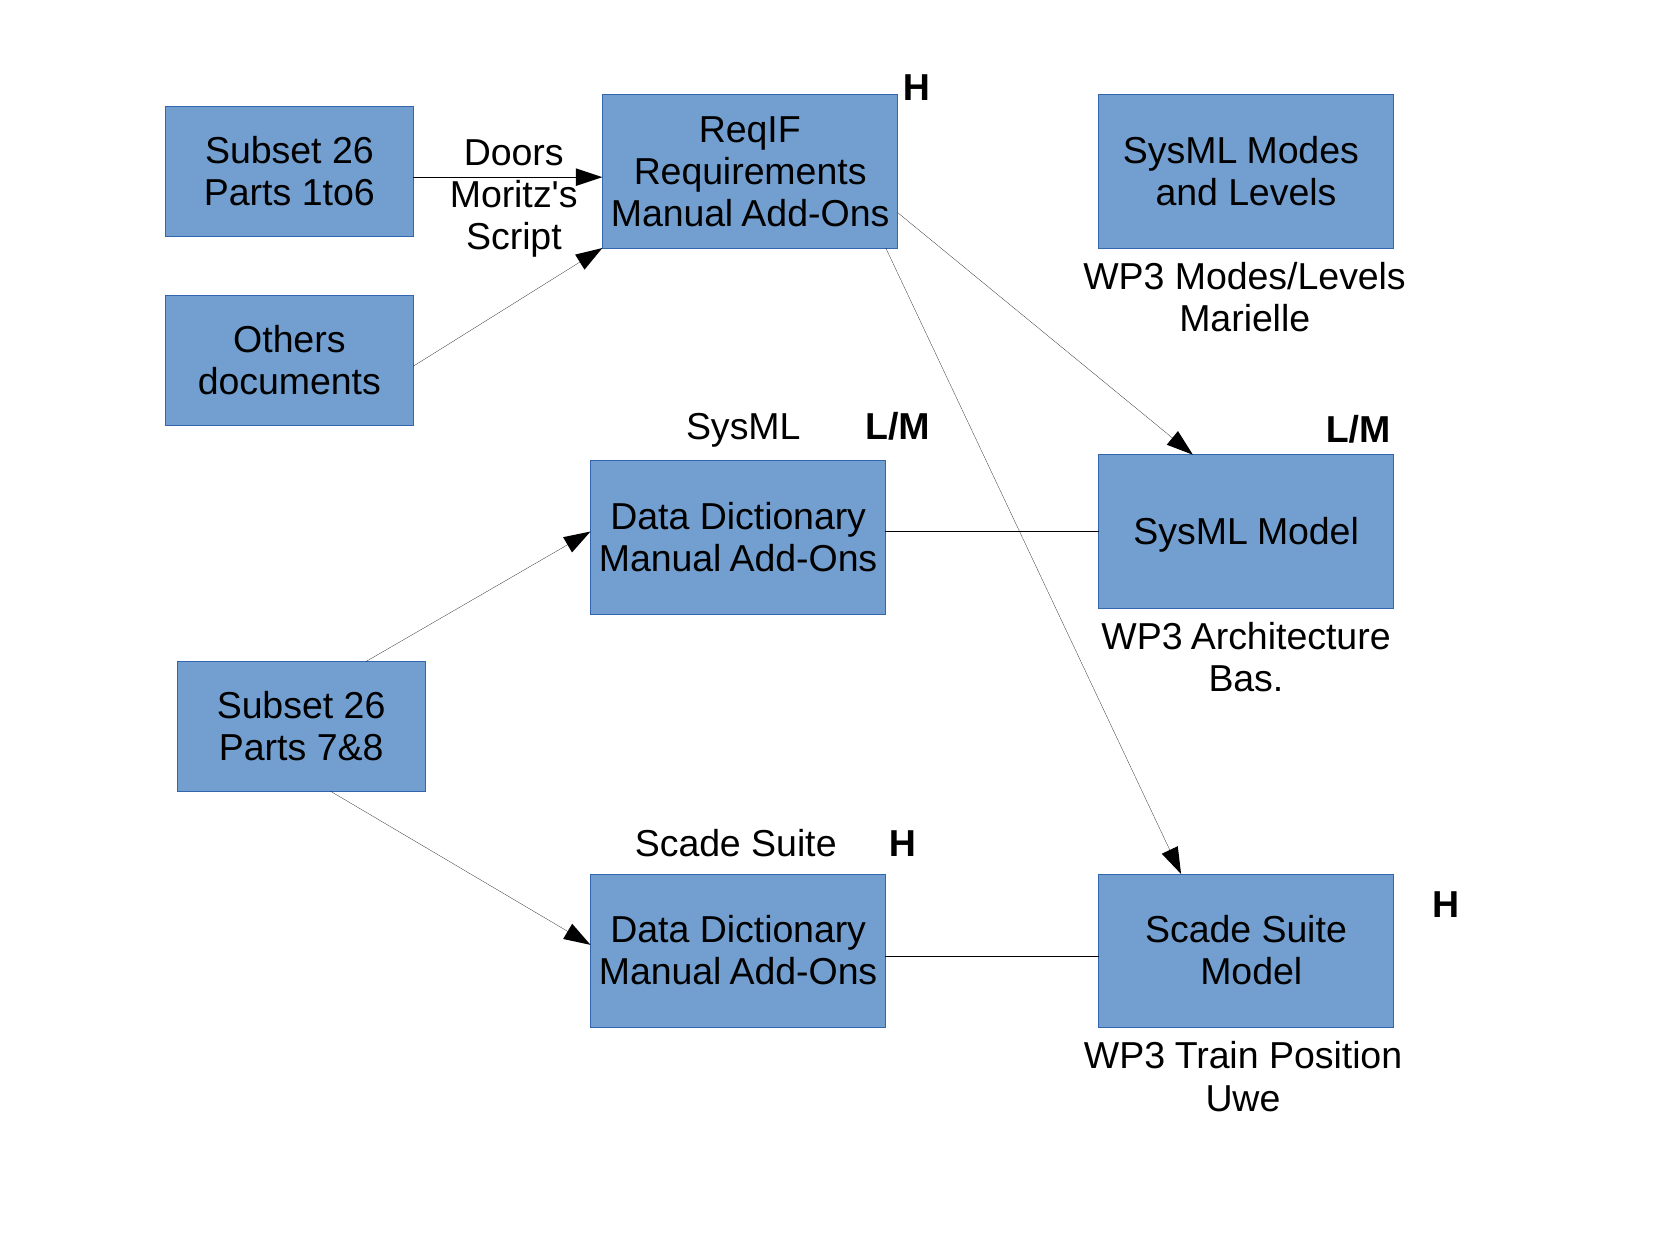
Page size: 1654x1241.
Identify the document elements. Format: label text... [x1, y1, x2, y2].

text_box WP3 Architecture Bas. [1086, 608, 1406, 708]
text_box Others documents [165, 295, 414, 426]
text_box Doors Moritz's Script [413, 124, 615, 265]
text_box Scade Suite Model [1098, 874, 1394, 1027]
text_box L/M [1311, 401, 1406, 459]
text_box WP3 Architecture Bas. [1086, 675, 1102, 708]
text_box WP3 Train Position Uwe [1069, 1027, 1418, 1127]
text_box SysML Modes and Levels [1098, 94, 1394, 248]
text_box H [1417, 876, 1474, 934]
text_box SysML [671, 397, 816, 455]
text_box L/M [850, 397, 945, 455]
text_box ReqIF Requirements Manual Add-Ons [602, 94, 898, 249]
text_box SysML Model [1098, 454, 1394, 608]
text_box Data Dictionary Manual Add-Ons [590, 874, 886, 1028]
text_box Data Dictionary Manual Add-Ons [590, 460, 886, 615]
text_box Subset 26 Parts 7&8 [177, 661, 426, 792]
text_box Scade Suite [620, 814, 852, 872]
text_box H [888, 59, 945, 116]
text_box H [874, 814, 931, 872]
text_box WP3 Modes/Levels Marielle [1068, 248, 1421, 347]
text_box Subset 26 Parts 1to6 [165, 106, 414, 237]
